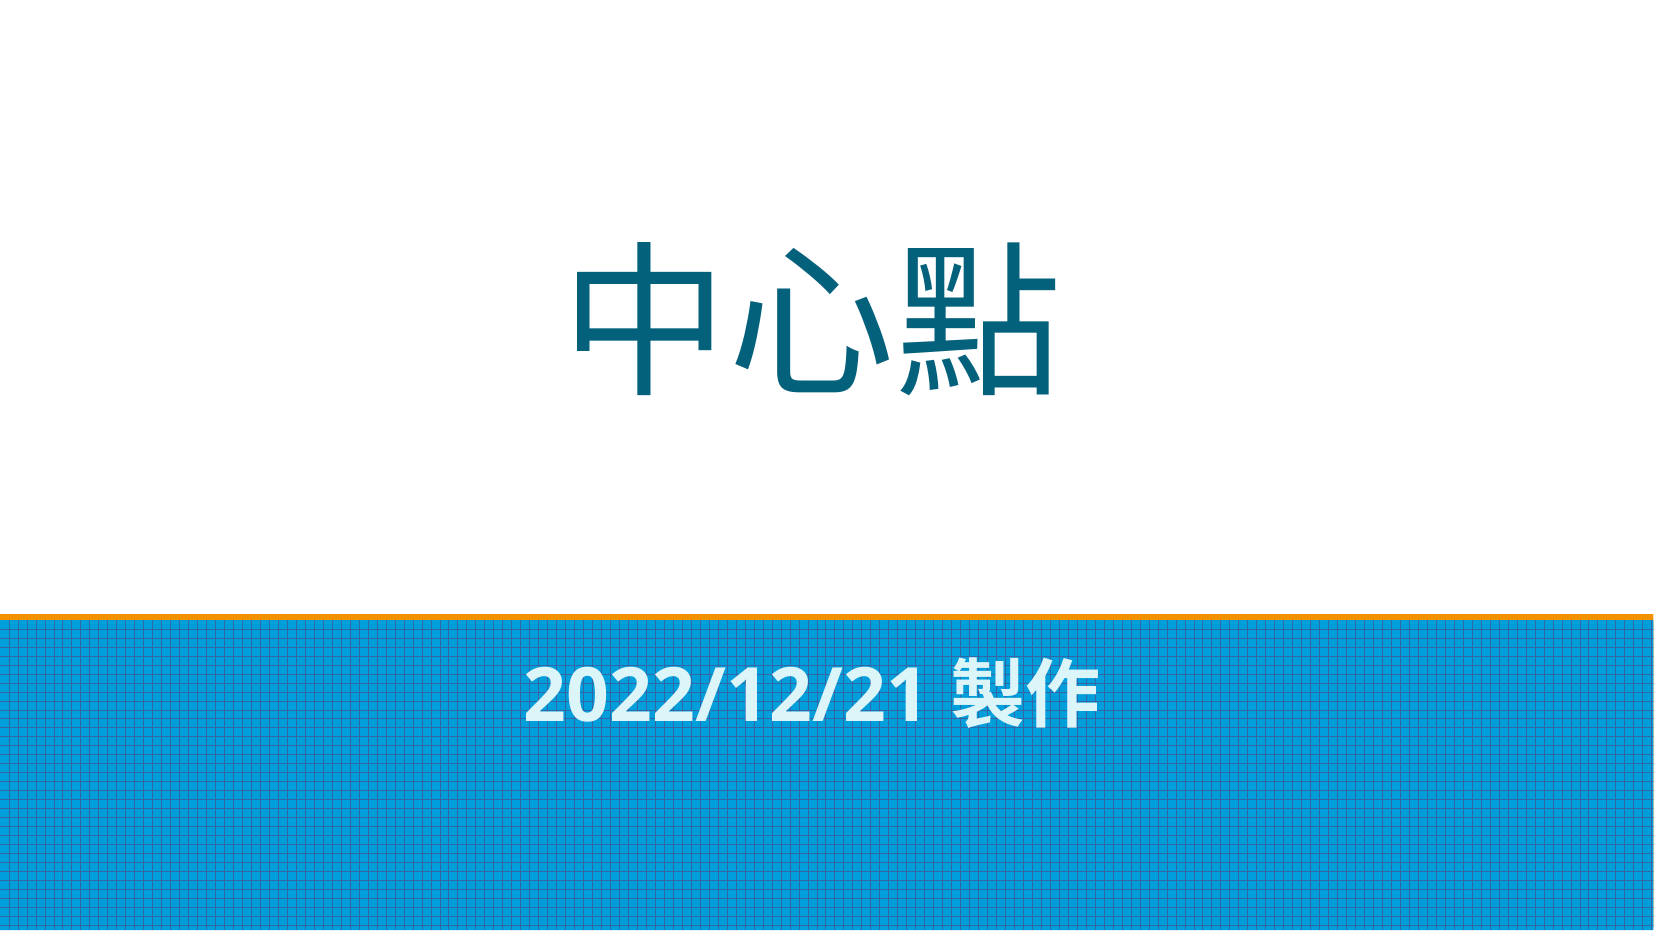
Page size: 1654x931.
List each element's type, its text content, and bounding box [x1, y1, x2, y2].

subtitle 2022/12/21製作 [73, 634, 1551, 873]
title 中心點 [73, 44, 1551, 576]
